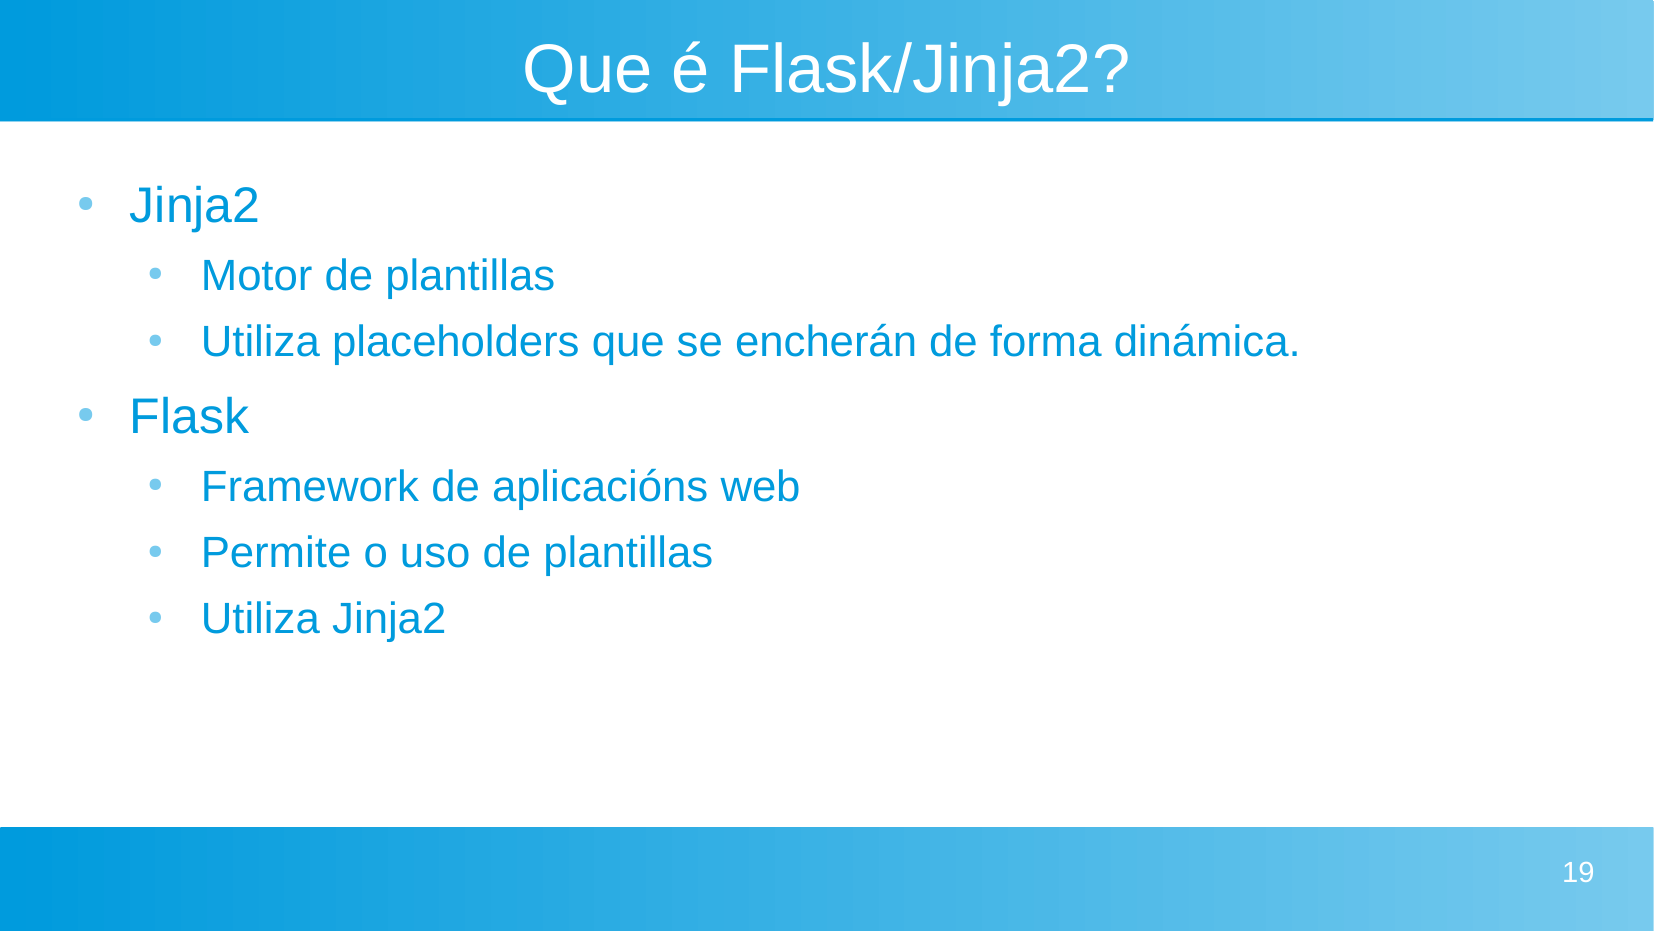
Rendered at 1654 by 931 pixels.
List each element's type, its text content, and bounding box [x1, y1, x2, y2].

title Que é Flask/Jinja2? [59, 29, 1595, 108]
list Jinja2 Motor de plantillas Utiliza placeholders que se encherán de forma dinámica. Flask Framework de aplicacións web Permite o uso de plantillas Utiliza Jinja2 [59, 177, 1595, 768]
